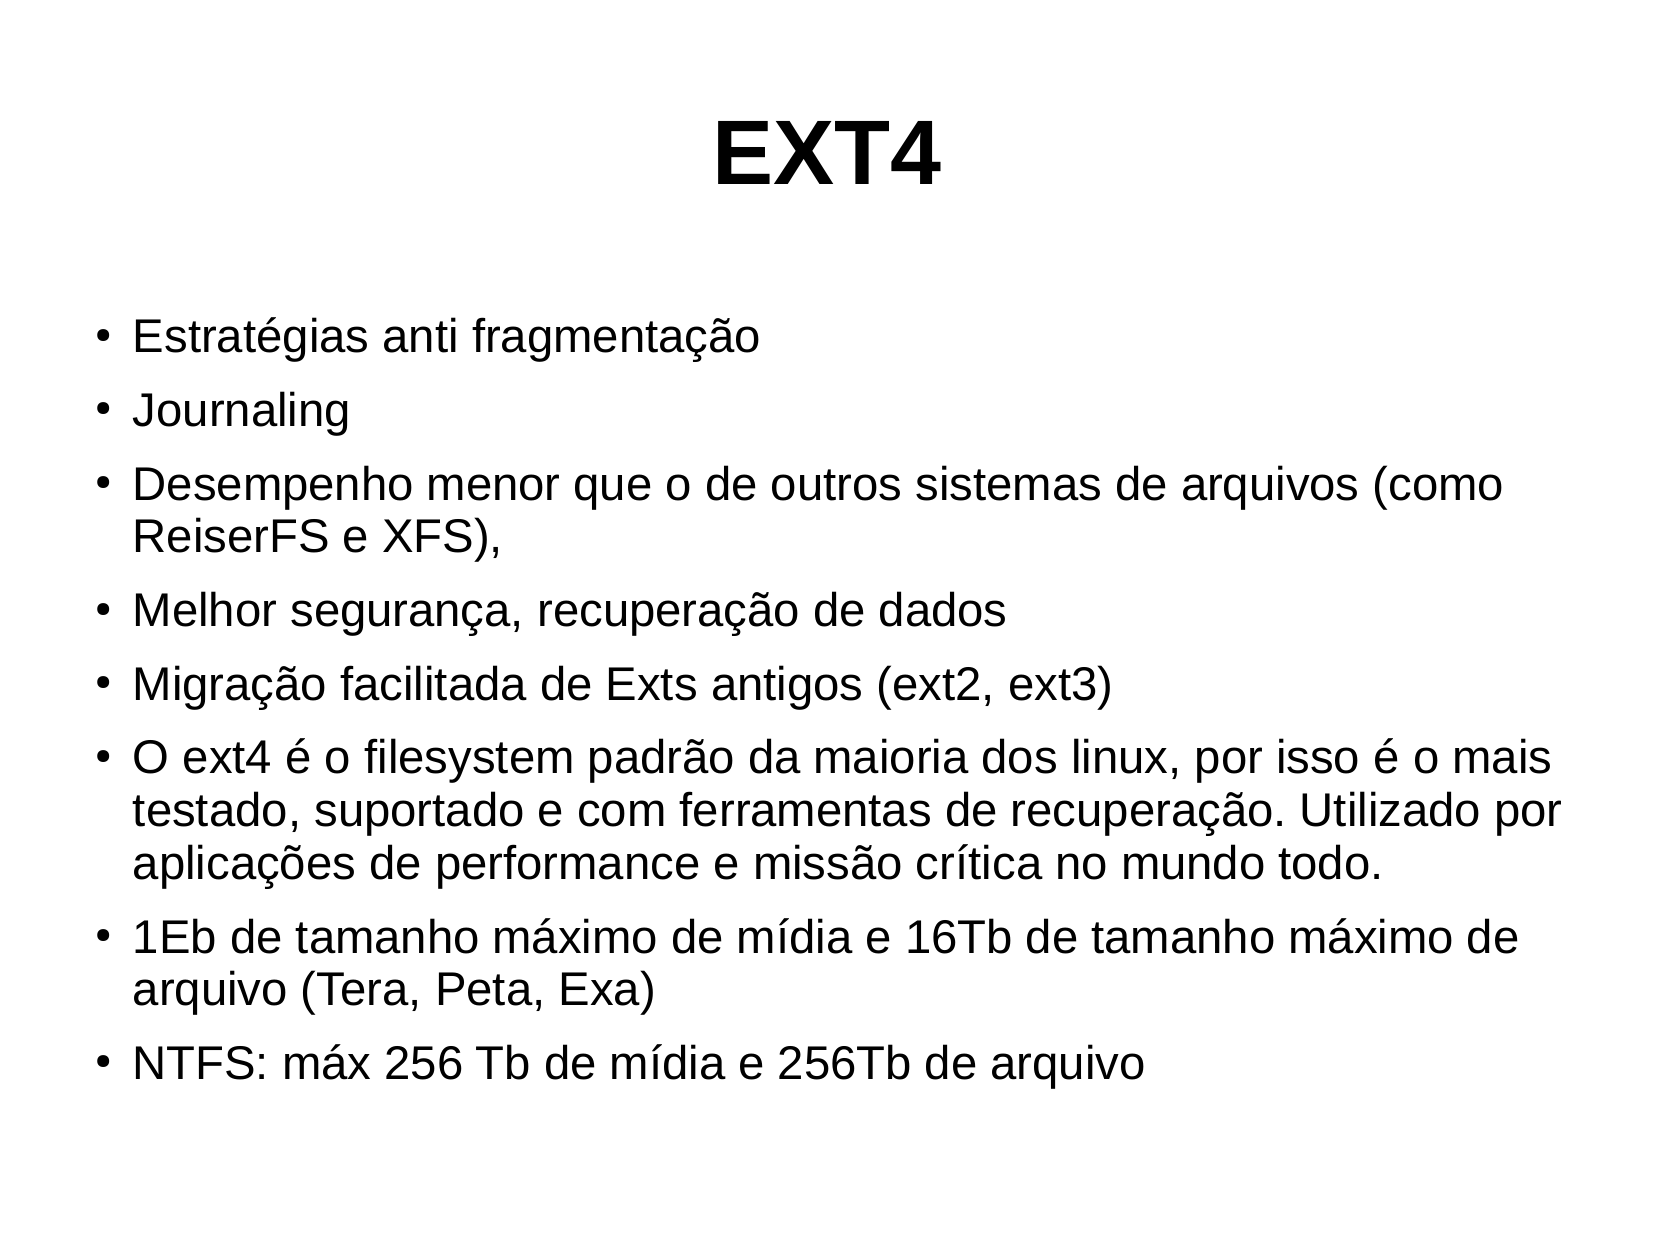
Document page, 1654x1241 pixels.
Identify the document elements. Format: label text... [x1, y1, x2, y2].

list Estratégias anti fragmentação Journaling Desempenho menor que o de outros sistemas de arquivos (como ReiserFS e XFS), Melhor segurança, recuperação de dados Migração facilitada de Exts antigos (ext2, ext3) O ext4 é o filesystem padrão da maioria dos linux, por isso é o mais testado, suportado e com ferramentas de recuperação. Utilizado por aplicações de performance e missão crítica no mundo todo. 1Eb de tamanho máximo de mídia e 16Tb de tamanho máximo de arquivo (Tera, Peta, Exa) NTFS: máx 256 Tb de mídia e 256Tb de arquivo [82, 236, 1571, 1146]
title EXT4 [82, 49, 1571, 236]
